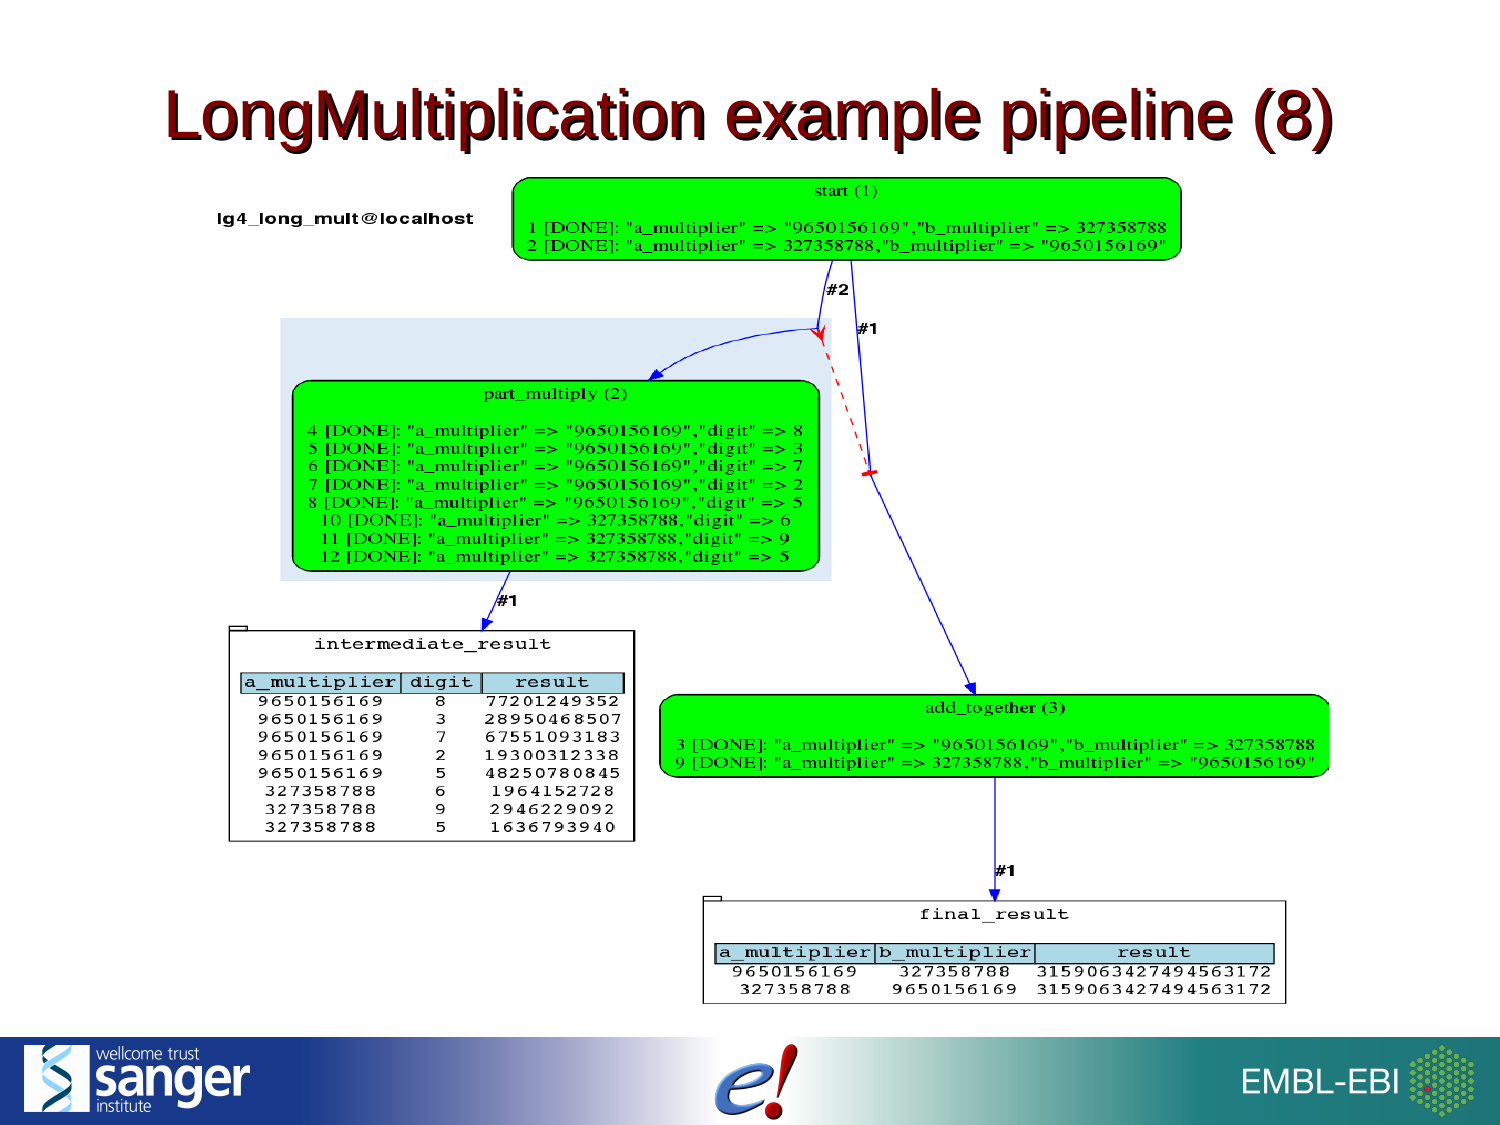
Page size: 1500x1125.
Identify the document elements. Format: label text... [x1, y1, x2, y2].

picture [206, 177, 1329, 1004]
picture [0, 1037, 1500, 1125]
text_box LongMultiplication example pipeline (8) [133, 75, 1366, 152]
